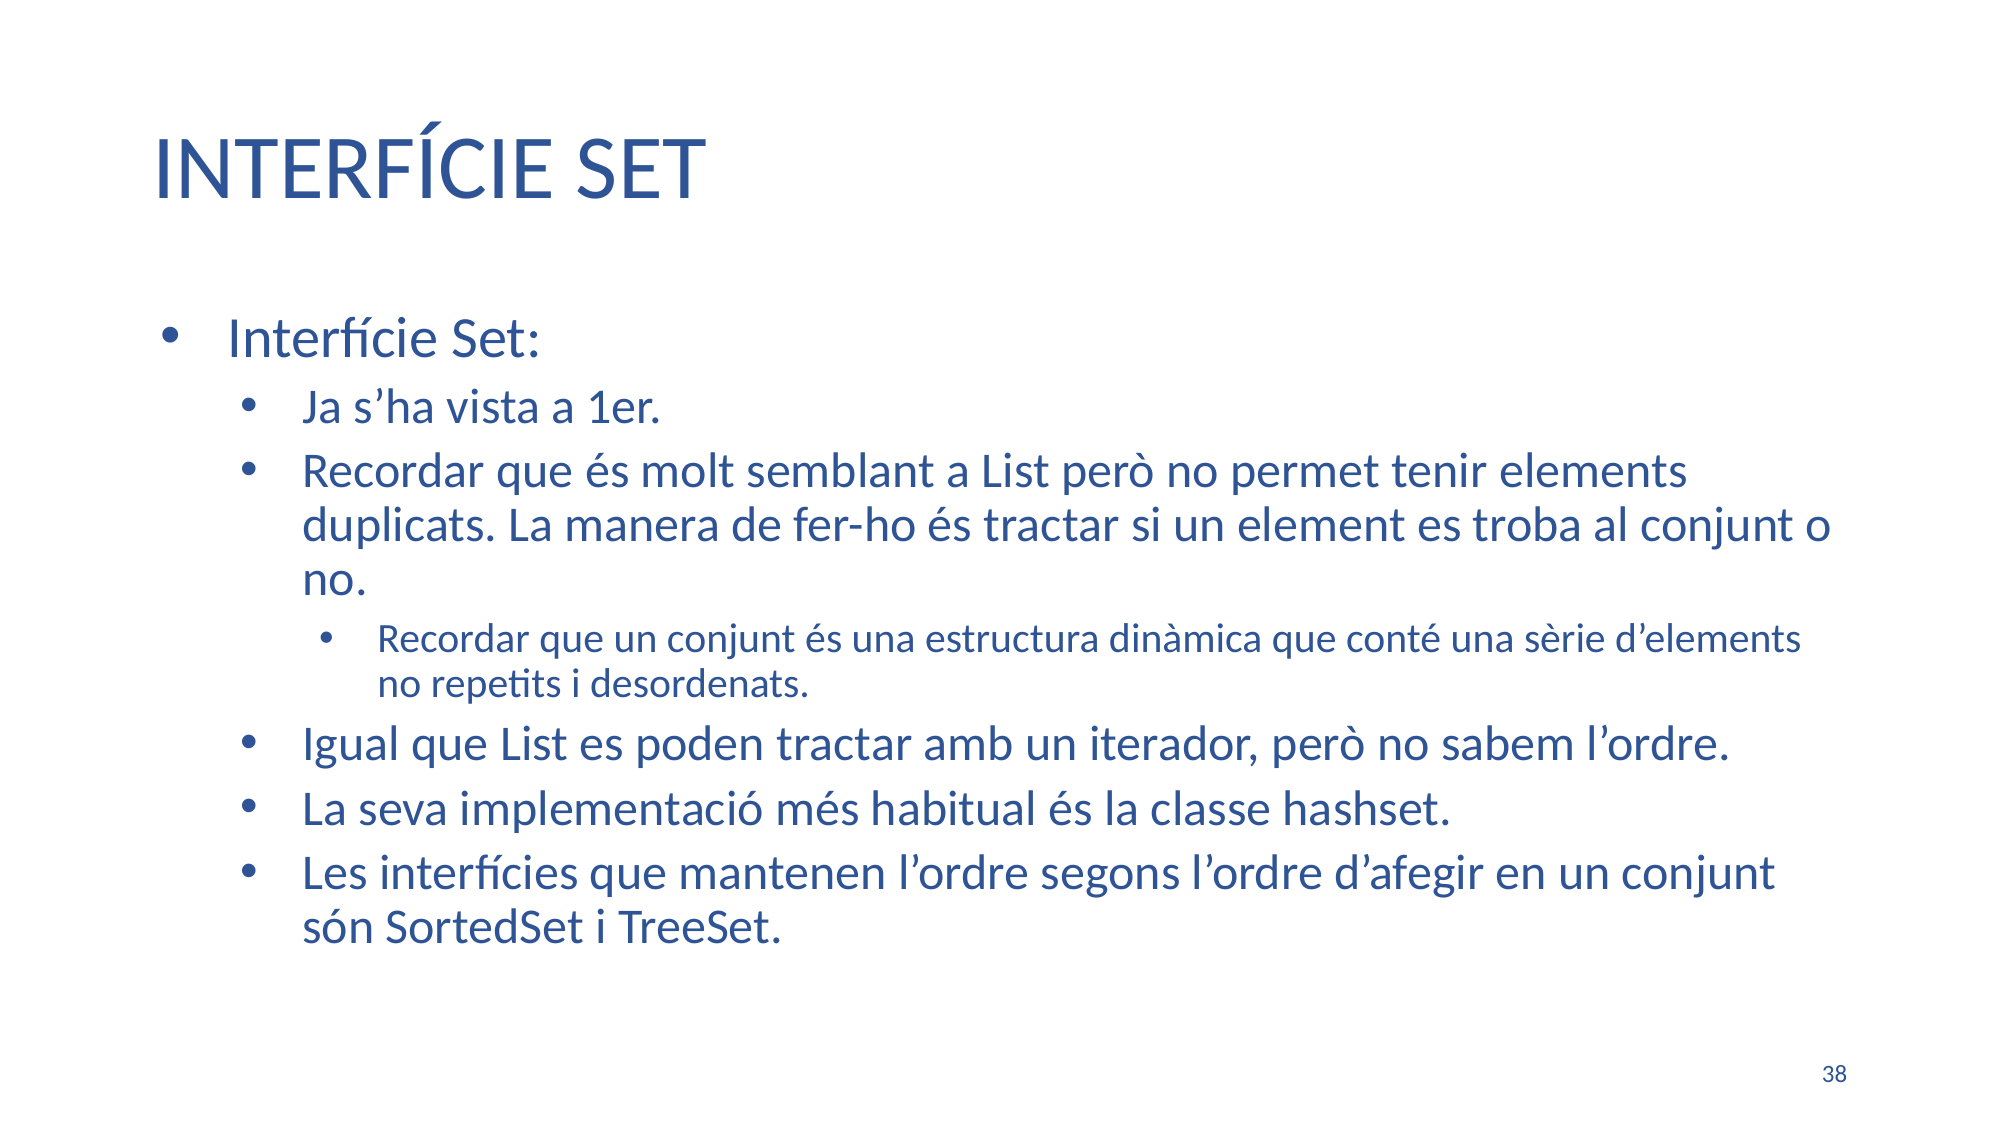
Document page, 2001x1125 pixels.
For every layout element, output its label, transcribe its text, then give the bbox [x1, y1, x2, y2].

title INTERFÍCIE SET [137, 59, 1863, 278]
slide_number <number> [1412, 1042, 1863, 1103]
list Interfície Set: Ja s’ha vista a 1er. Recordar que és molt semblant a List però no permet tenir elements duplicats. La manera de fer-ho és tractar si un element es troba al conjunt o no. Recordar que un conjunt és una estructura dinàmica que conté una sèrie d’elements no repetits i desordenats. Igual que List es poden tractar amb un iterador, però no sabem l’ordre. La seva implementació més habitual és la classe hashset. Les interfícies que mantenen l’ordre segons l’ordre d’afegir en un conjunt són SortedSet i TreeSet. [137, 299, 1863, 1014]
